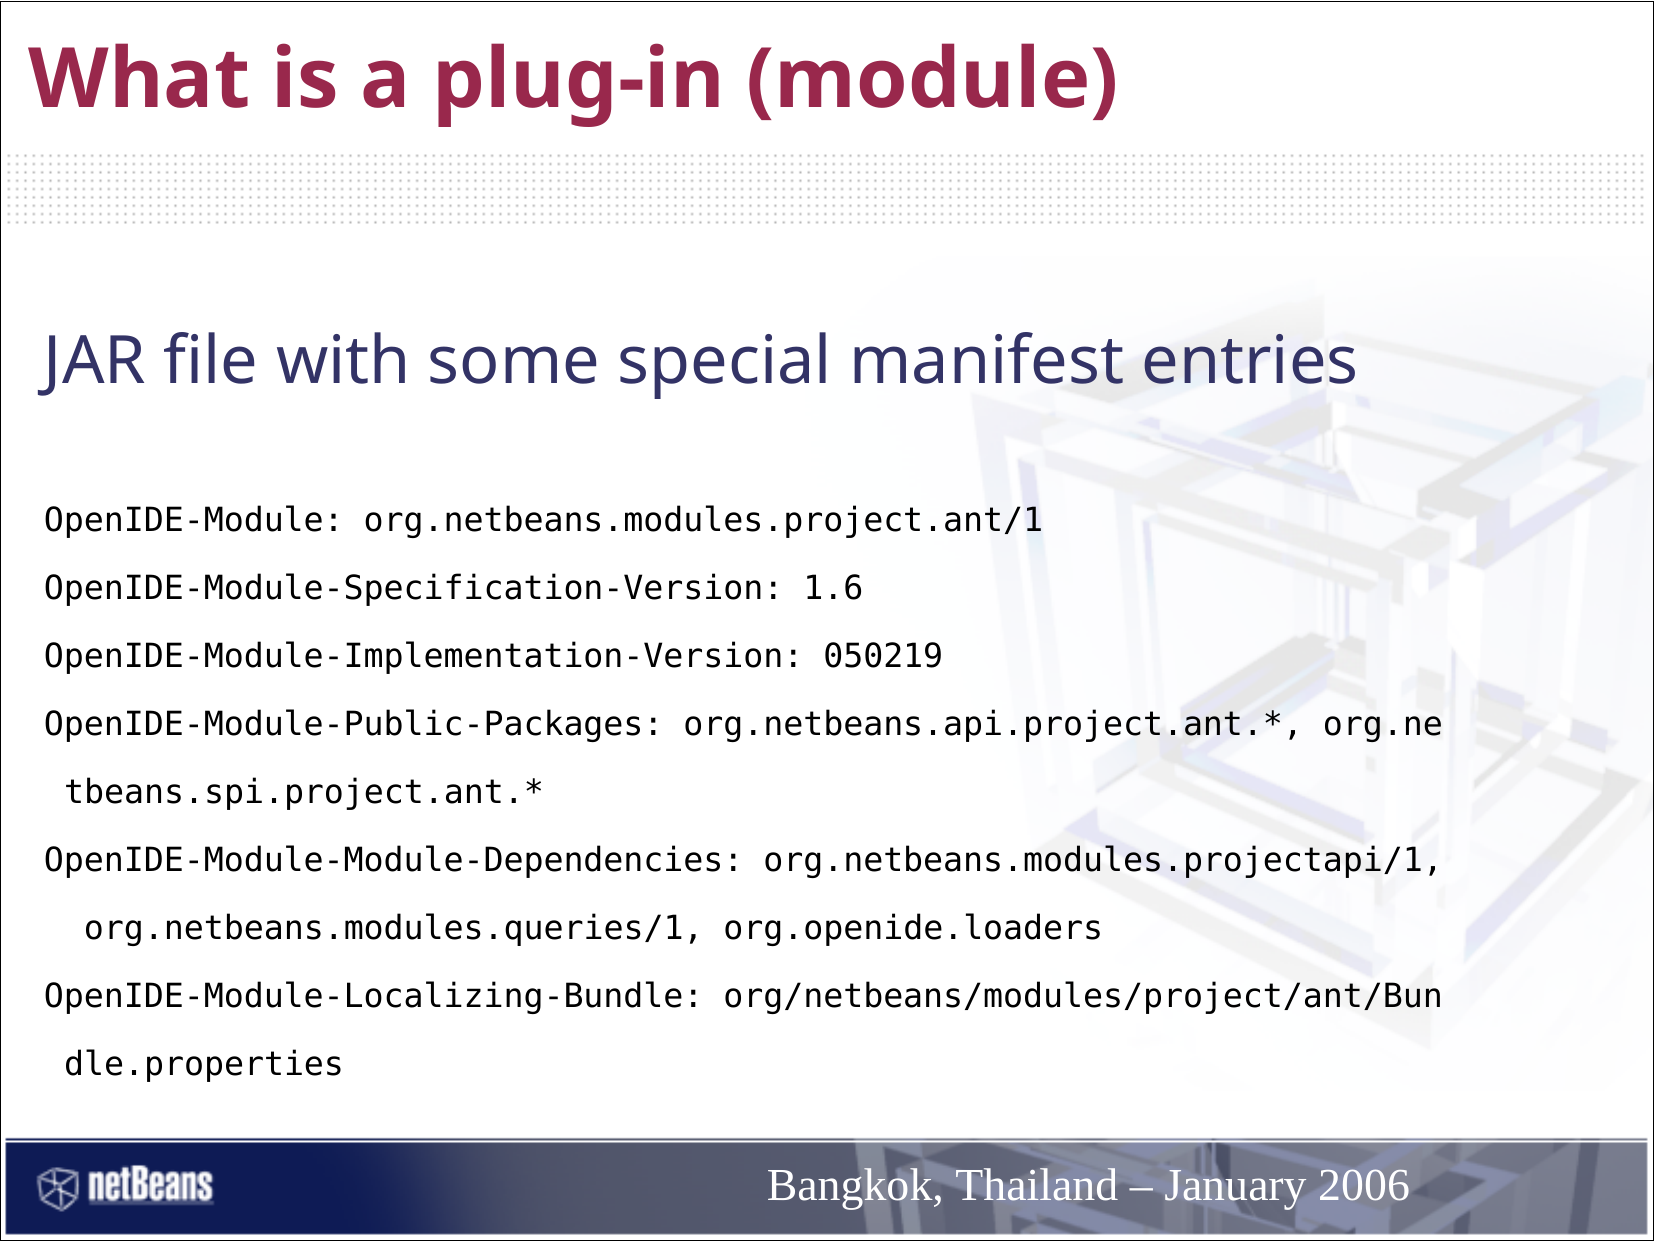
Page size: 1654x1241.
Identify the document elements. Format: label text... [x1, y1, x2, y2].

picture [1, 2, 1653, 1240]
list JAR file with some special manifest entries OpenIDE-Module: org.netbeans.modules.project.ant/1 OpenIDE-Module-Specification-Version: 1.6 OpenIDE-Module-Implementation-Version: 050219 OpenIDE-Module-Public-Packages: org.netbeans.api.project.ant.*, org.ne tbeans.spi.project.ant.* OpenIDE-Module-Module-Dependencies: org.netbeans.modules.projectapi/1, org.netbeans.modules.queries/1, org.openide.loaders OpenIDE-Module-Localizing-Bundle: org/netbeans/modules/project/ant/Bun dle.properties [26, 312, 1484, 1219]
title What is a plug-in (module) [28, 0, 1619, 152]
